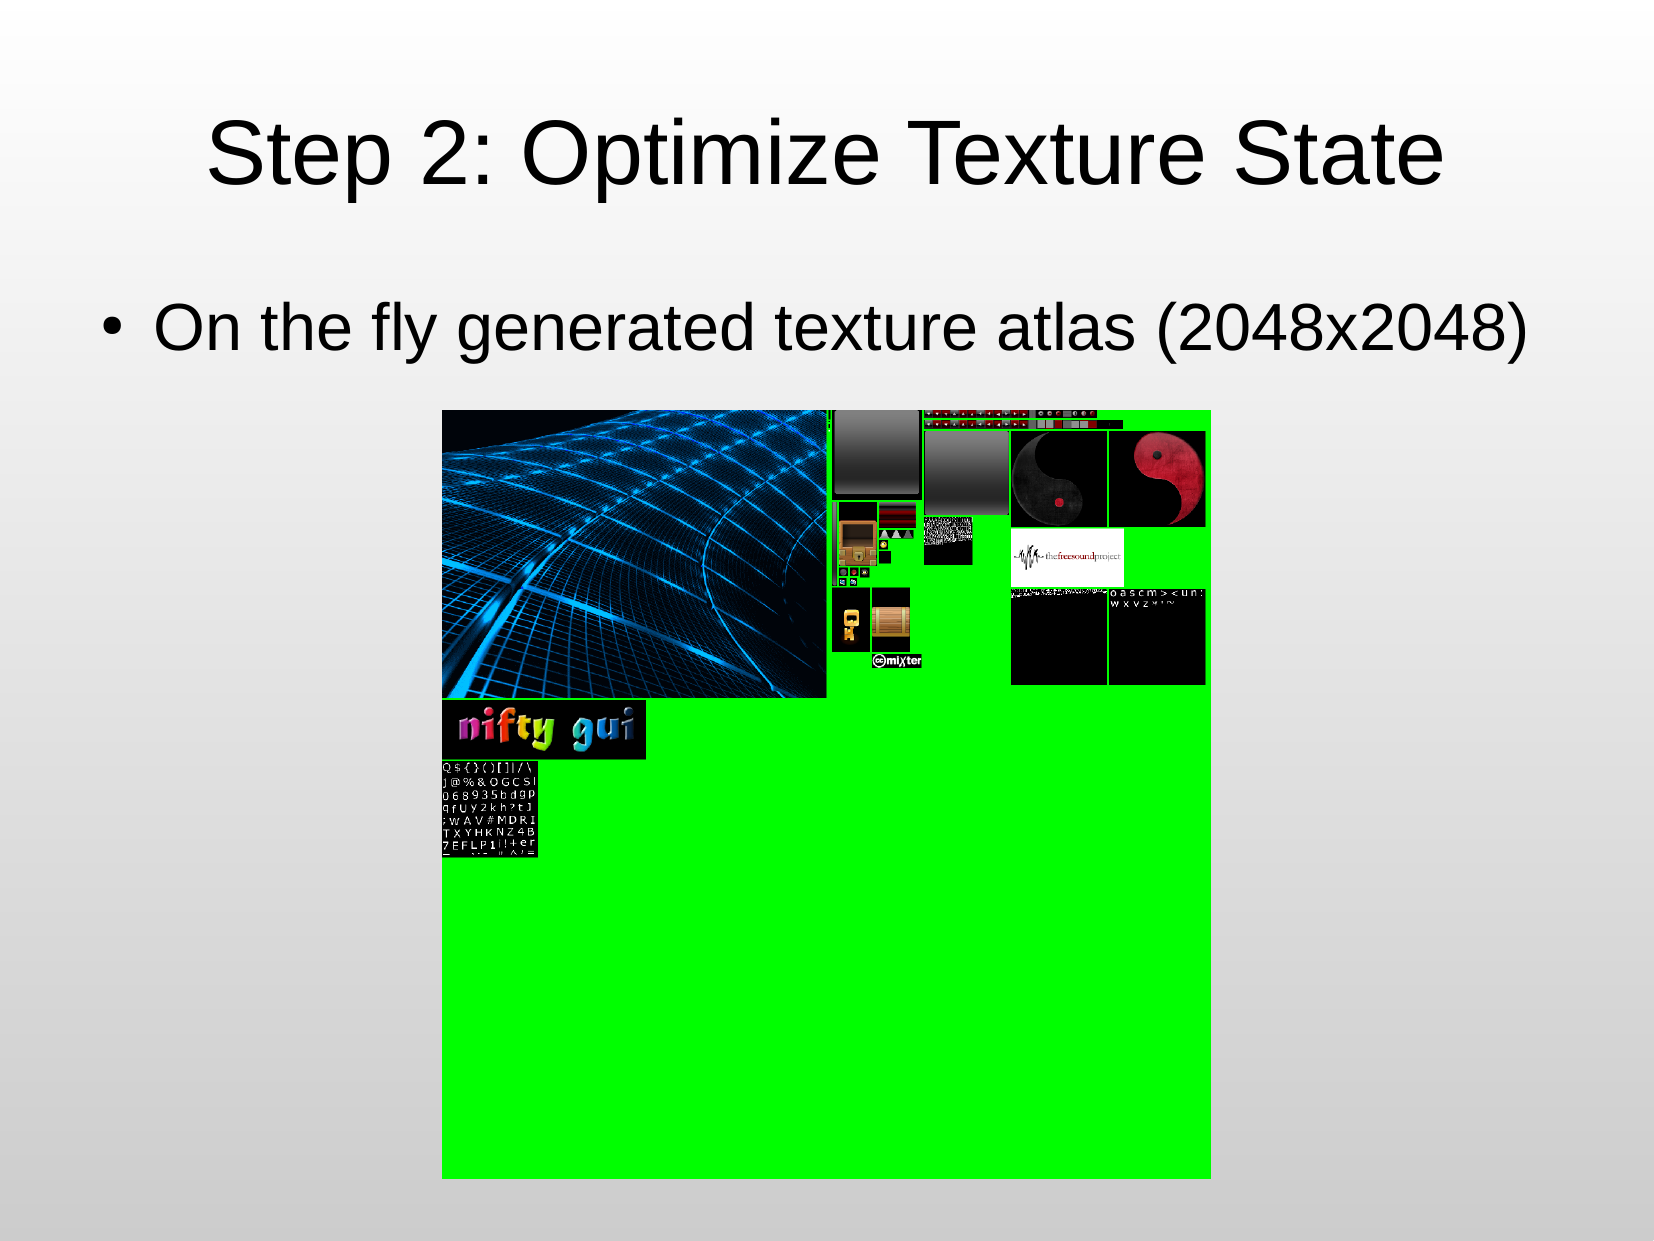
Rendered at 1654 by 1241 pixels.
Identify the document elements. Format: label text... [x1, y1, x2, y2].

picture [442, 410, 1211, 1179]
list On the fly generated texture atlas (2048x2048) [82, 290, 1571, 1109]
title Step 2: Optimize Texture State [82, 49, 1571, 257]
